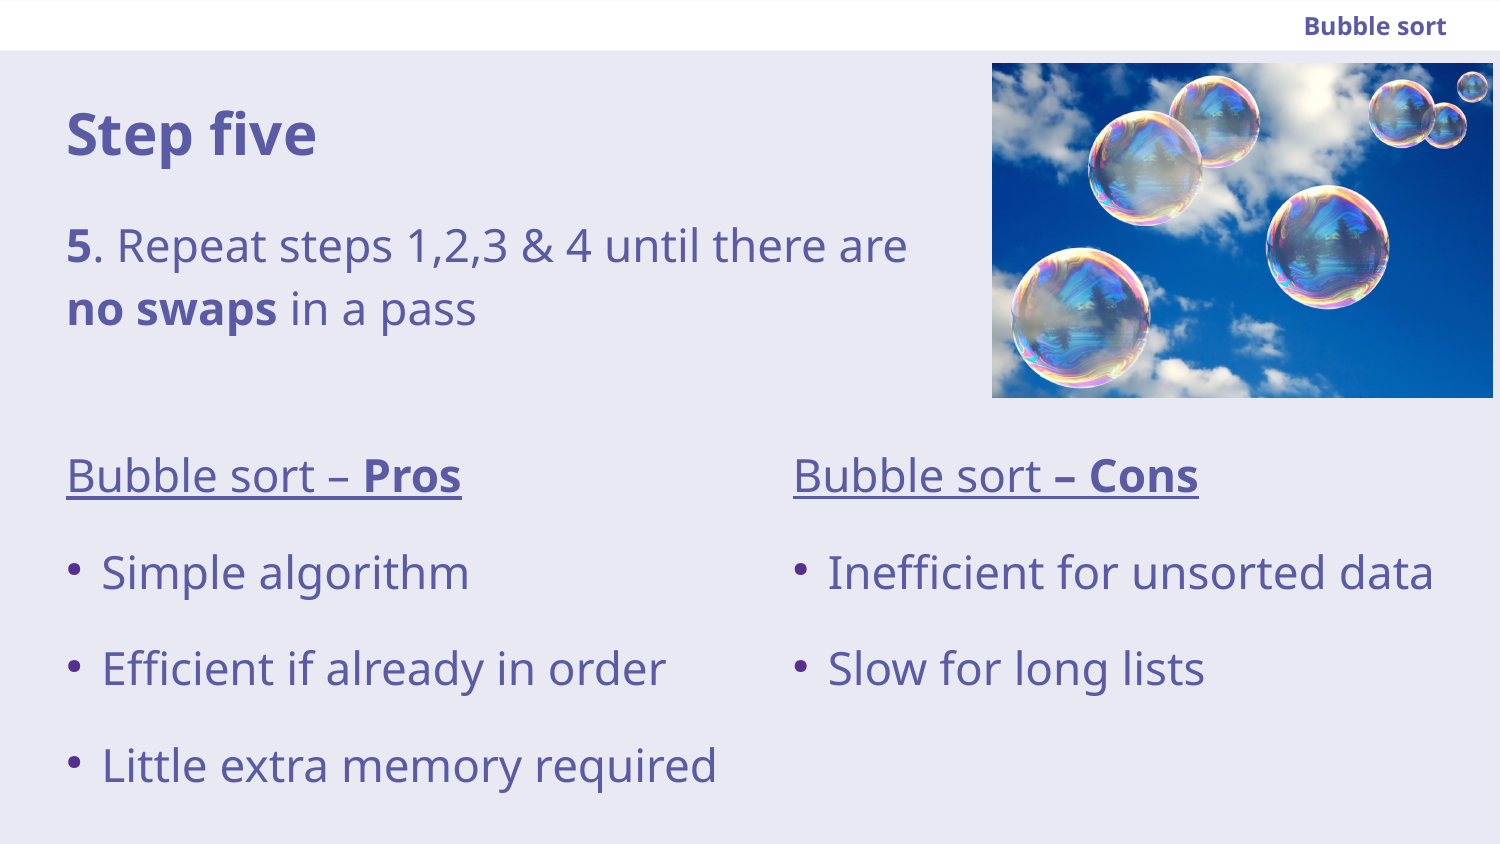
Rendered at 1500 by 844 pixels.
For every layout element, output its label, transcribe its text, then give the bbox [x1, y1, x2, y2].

subtitle Bubble sort [862, 0, 1448, 52]
text_box 5. Repeat steps 1,2,3 & 4 until there are no swaps in a pass [51, 193, 957, 390]
text_box Bubble sort – Cons Inefficient for unsorted data Slow for long lists [777, 423, 1489, 804]
picture [992, 63, 1493, 398]
text_box Bubble sort – Pros Simple algorithm Efficient if already in order Little extra memory required [51, 423, 777, 780]
text_box Step five [51, 74, 992, 191]
